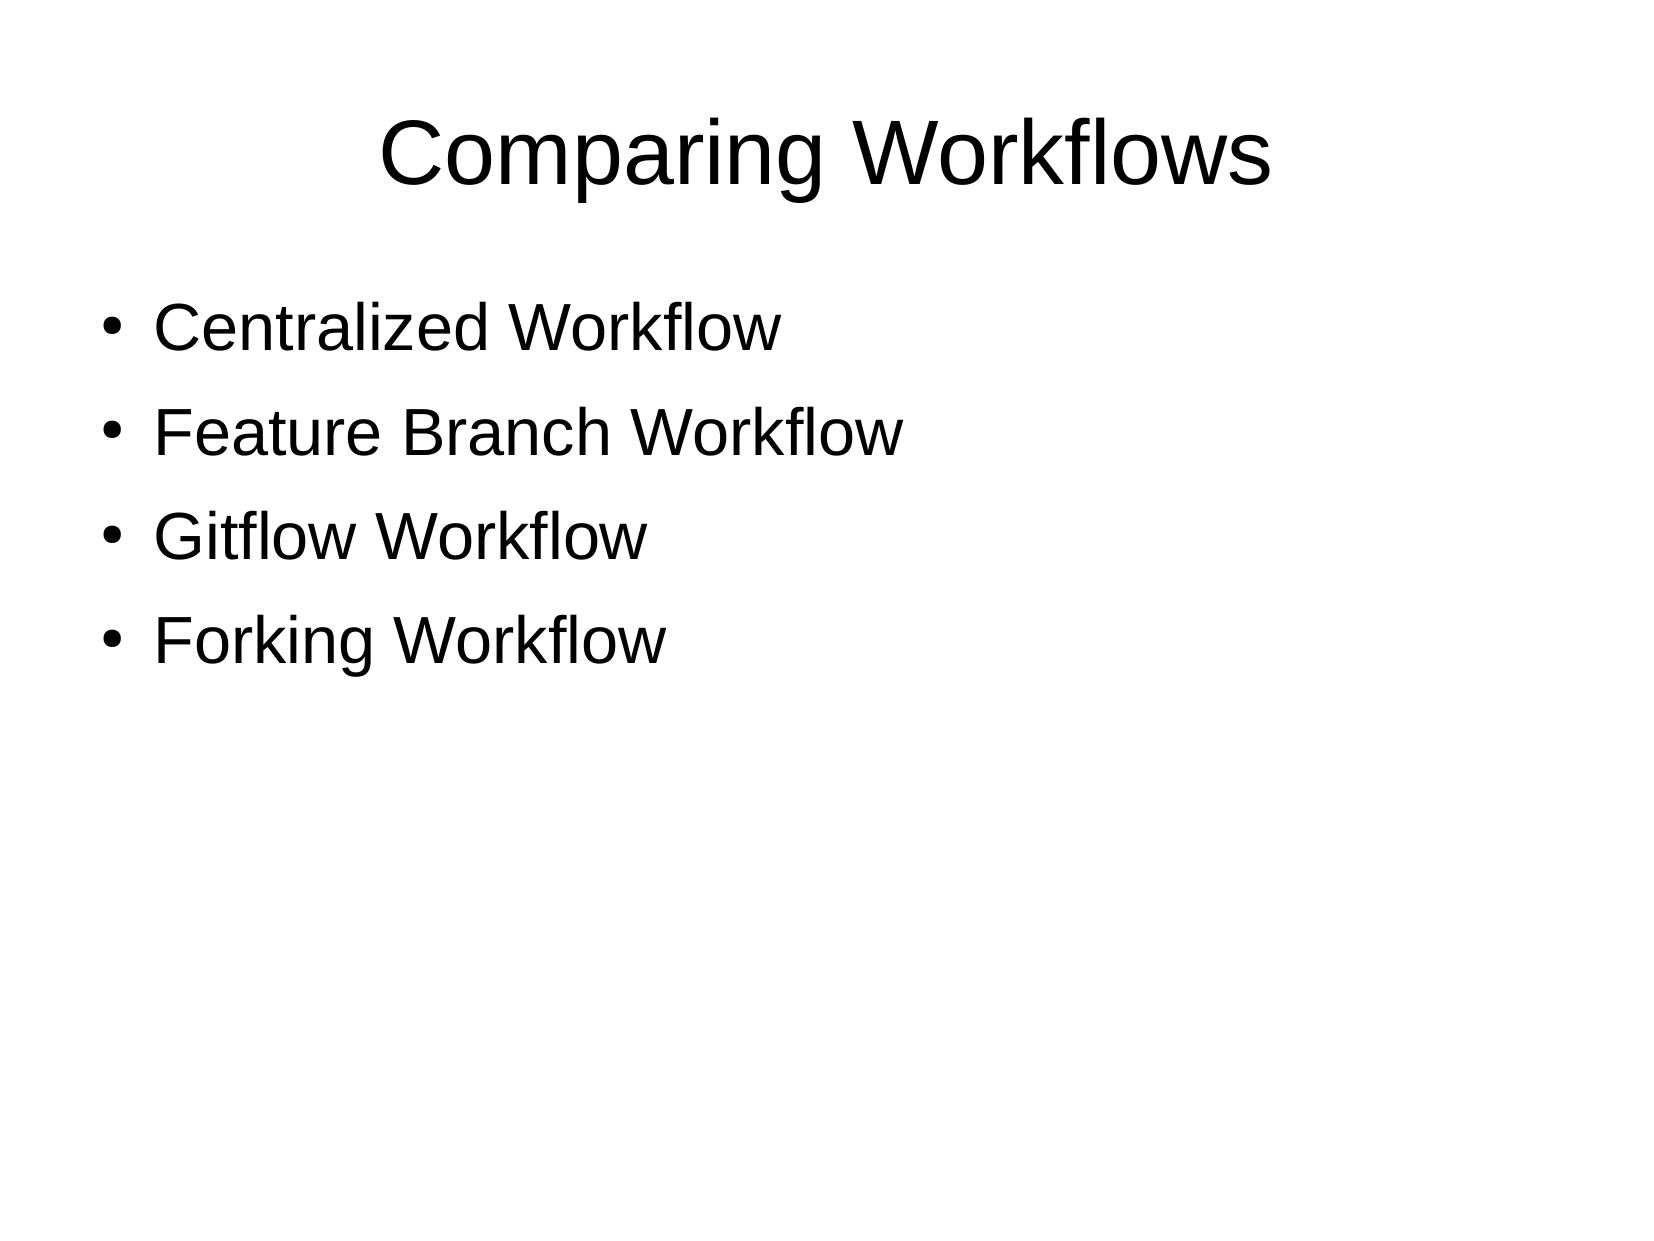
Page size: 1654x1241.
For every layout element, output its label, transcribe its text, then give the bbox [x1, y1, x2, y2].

list Centralized Workflow Feature Branch Workflow Gitflow Workflow Forking Workflow [82, 290, 1571, 1010]
title Comparing Workflows [82, 49, 1571, 257]
